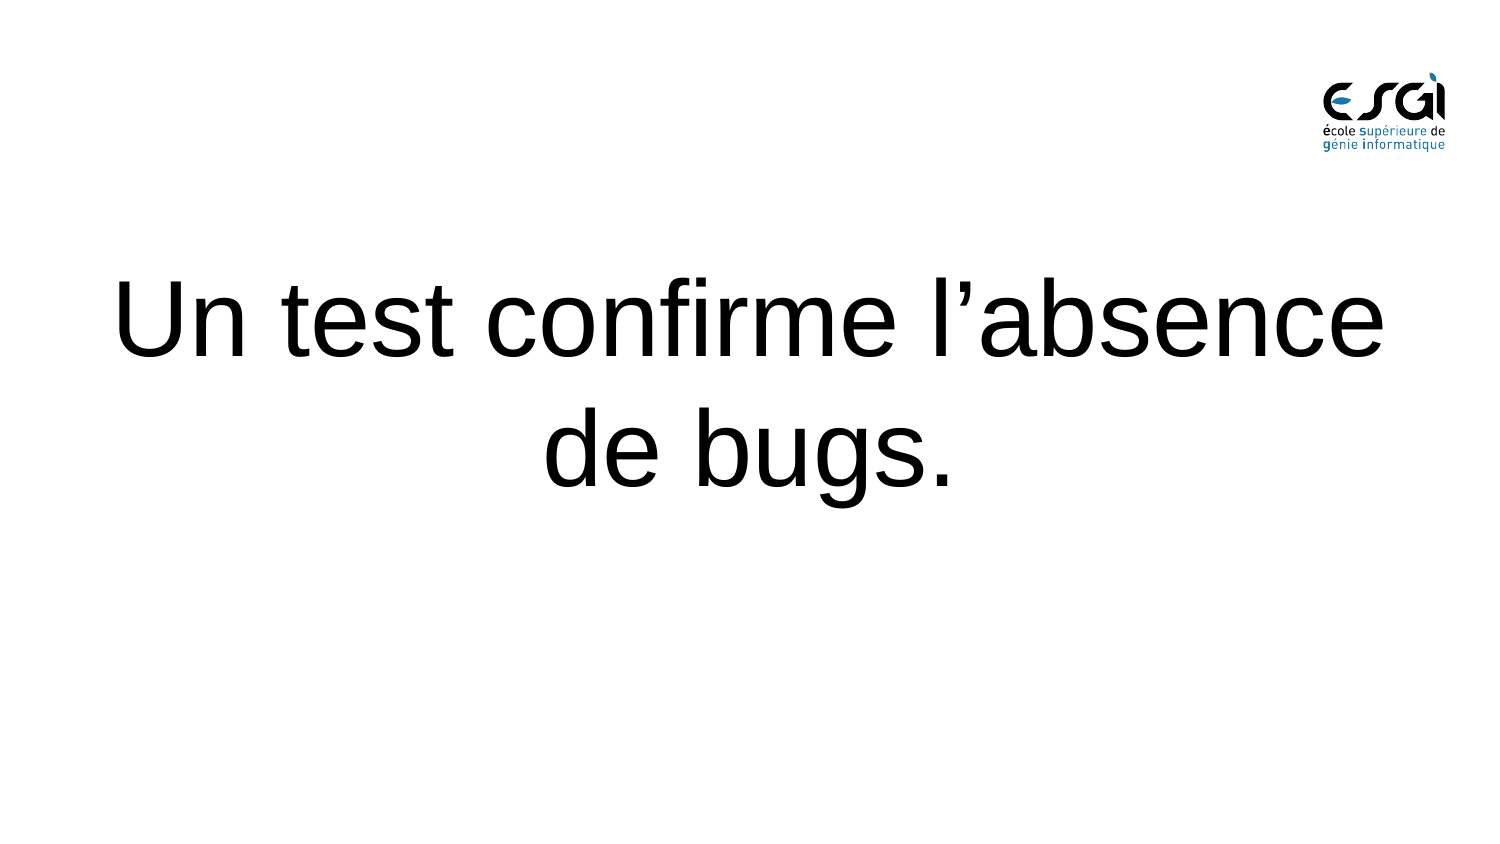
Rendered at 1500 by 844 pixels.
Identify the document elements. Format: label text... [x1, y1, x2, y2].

picture [1319, 67, 1449, 157]
title Un test confirme l’absence de bugs. [51, 156, 1449, 523]
